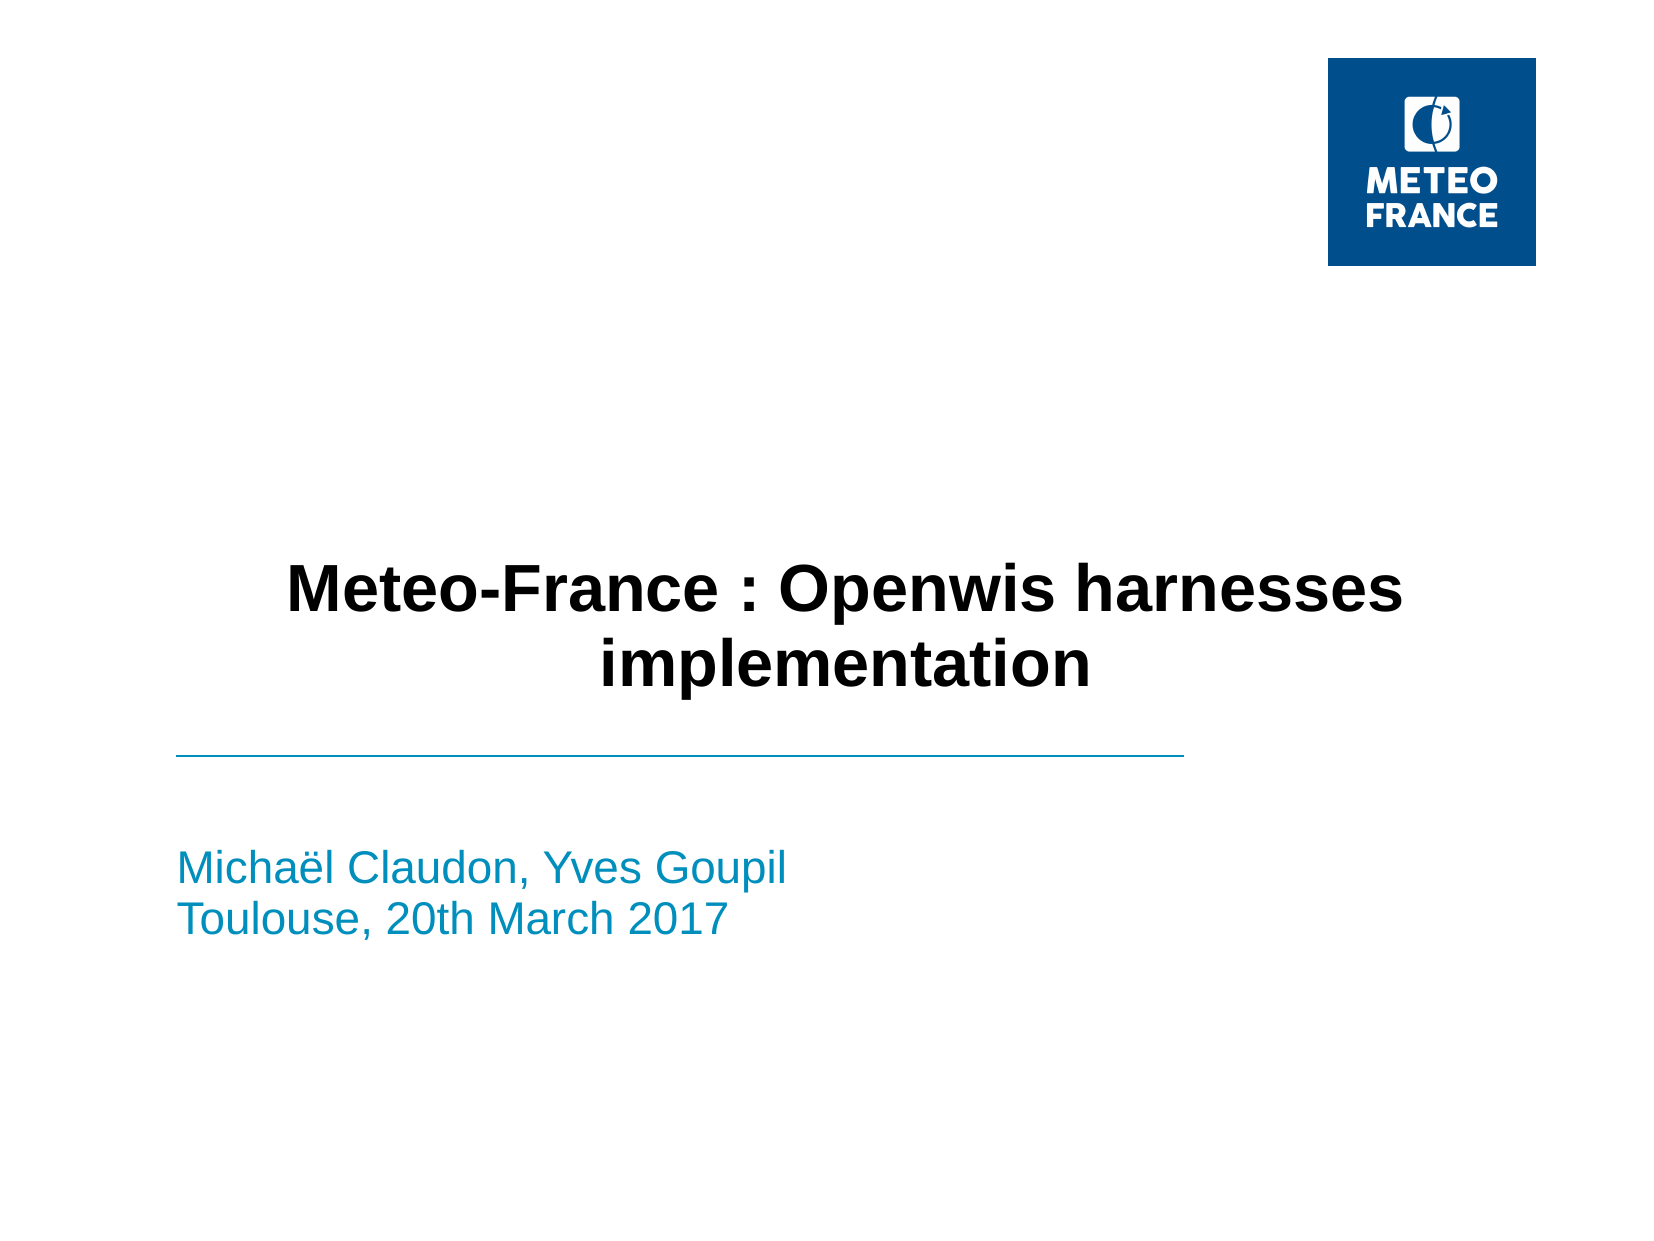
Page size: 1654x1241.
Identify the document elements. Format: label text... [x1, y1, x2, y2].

picture [1328, 58, 1536, 266]
title Michaël Claudon, Yves Goupil Toulouse, 20th March 2017 [176, 813, 1535, 973]
title Meteo-France : Openwis harnesses implementation [174, 513, 1518, 739]
